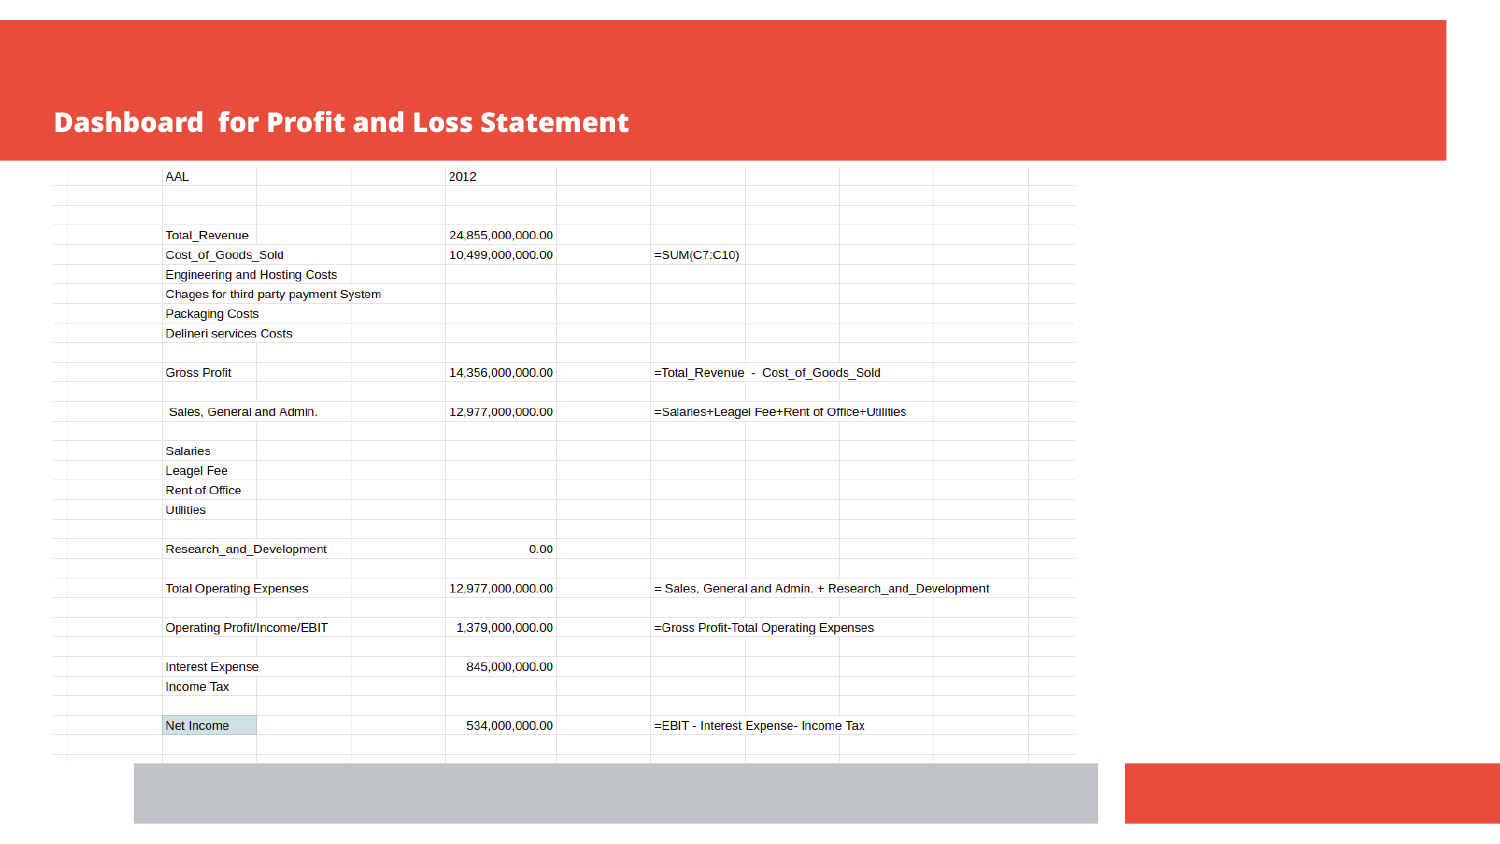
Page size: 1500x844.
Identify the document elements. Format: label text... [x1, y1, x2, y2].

title Dashboard for Profit and Loss Statement [53, 40, 1447, 141]
picture [53, 168, 1075, 762]
